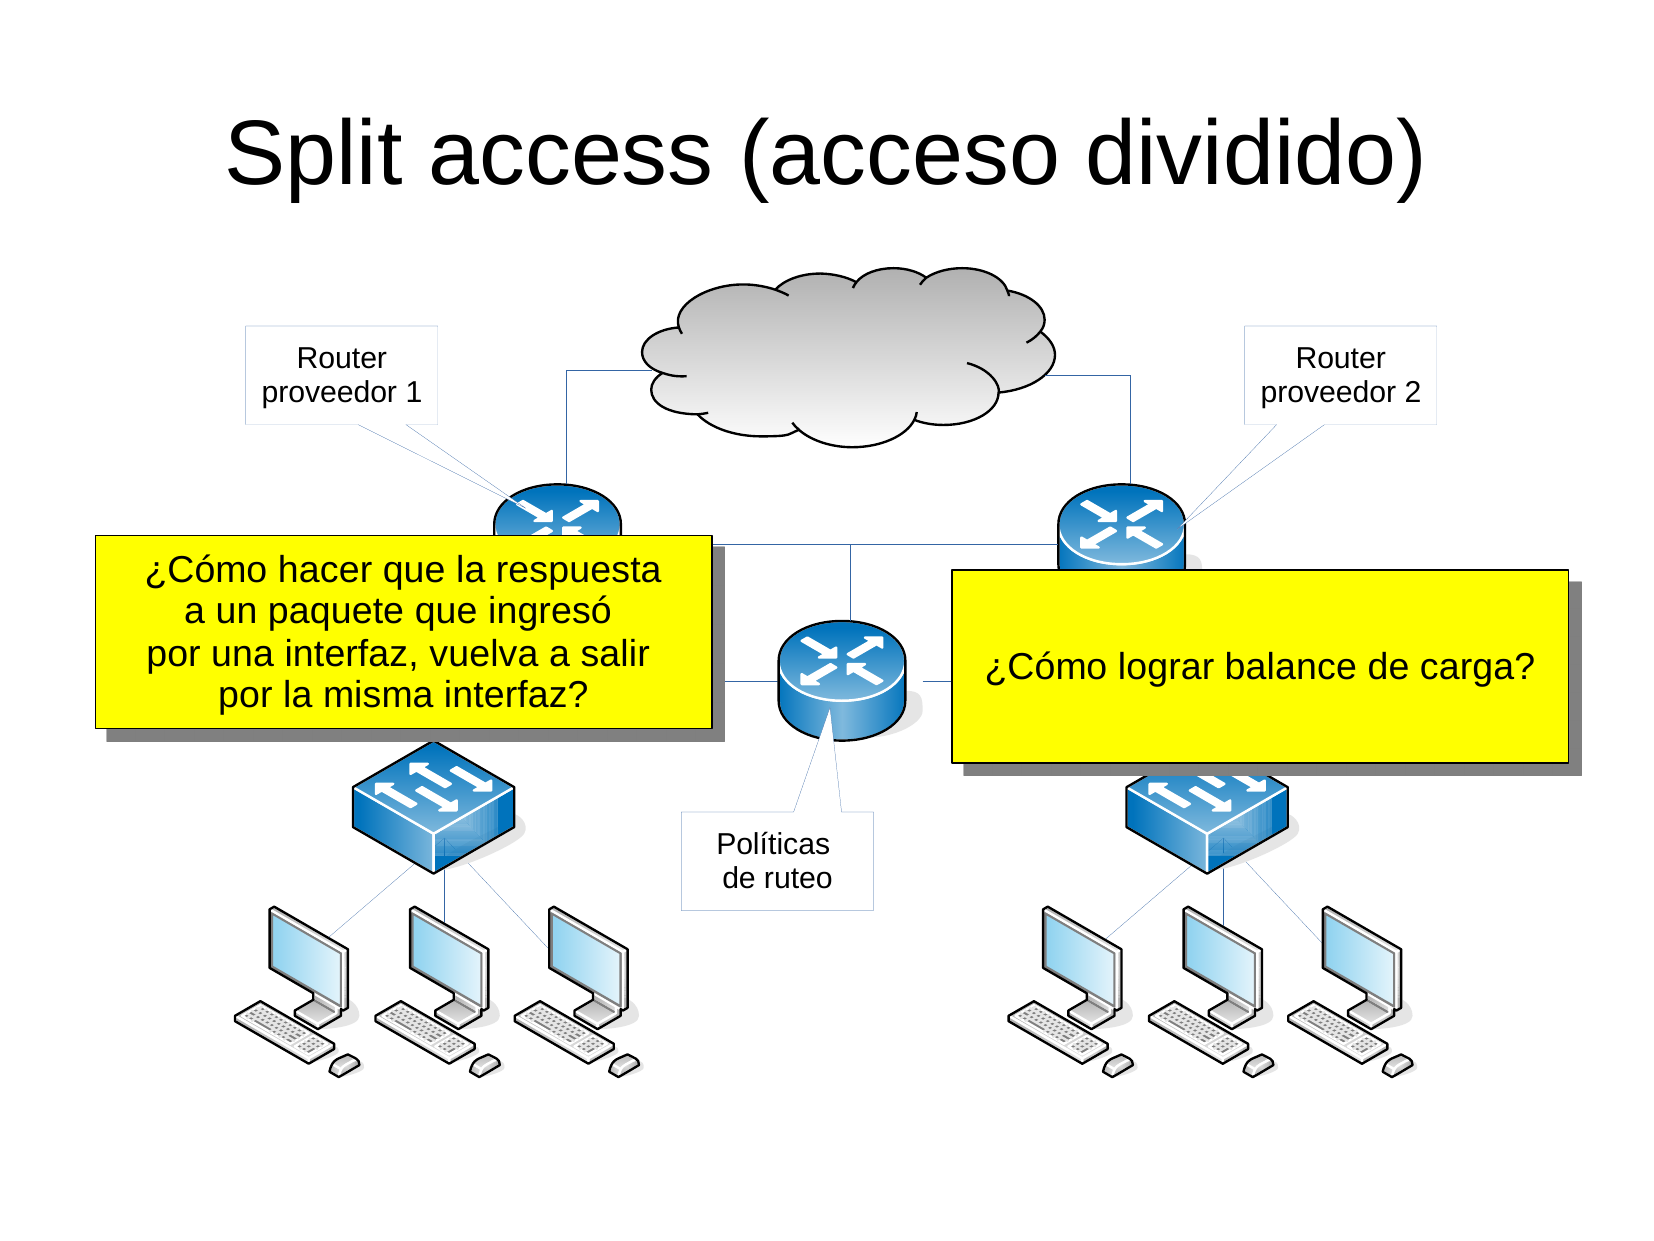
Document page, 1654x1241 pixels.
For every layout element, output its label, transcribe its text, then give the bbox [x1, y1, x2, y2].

picture [233, 266, 1437, 1079]
text_box ¿Cómo lograr balance de carga? [952, 570, 1569, 764]
text_box ¿Cómo hacer que la respuesta a un paquete que ingresó por una interfaz, vuelva a salir por la misma interfaz? [95, 535, 712, 729]
title Split access (acceso dividido) [82, 49, 1571, 257]
